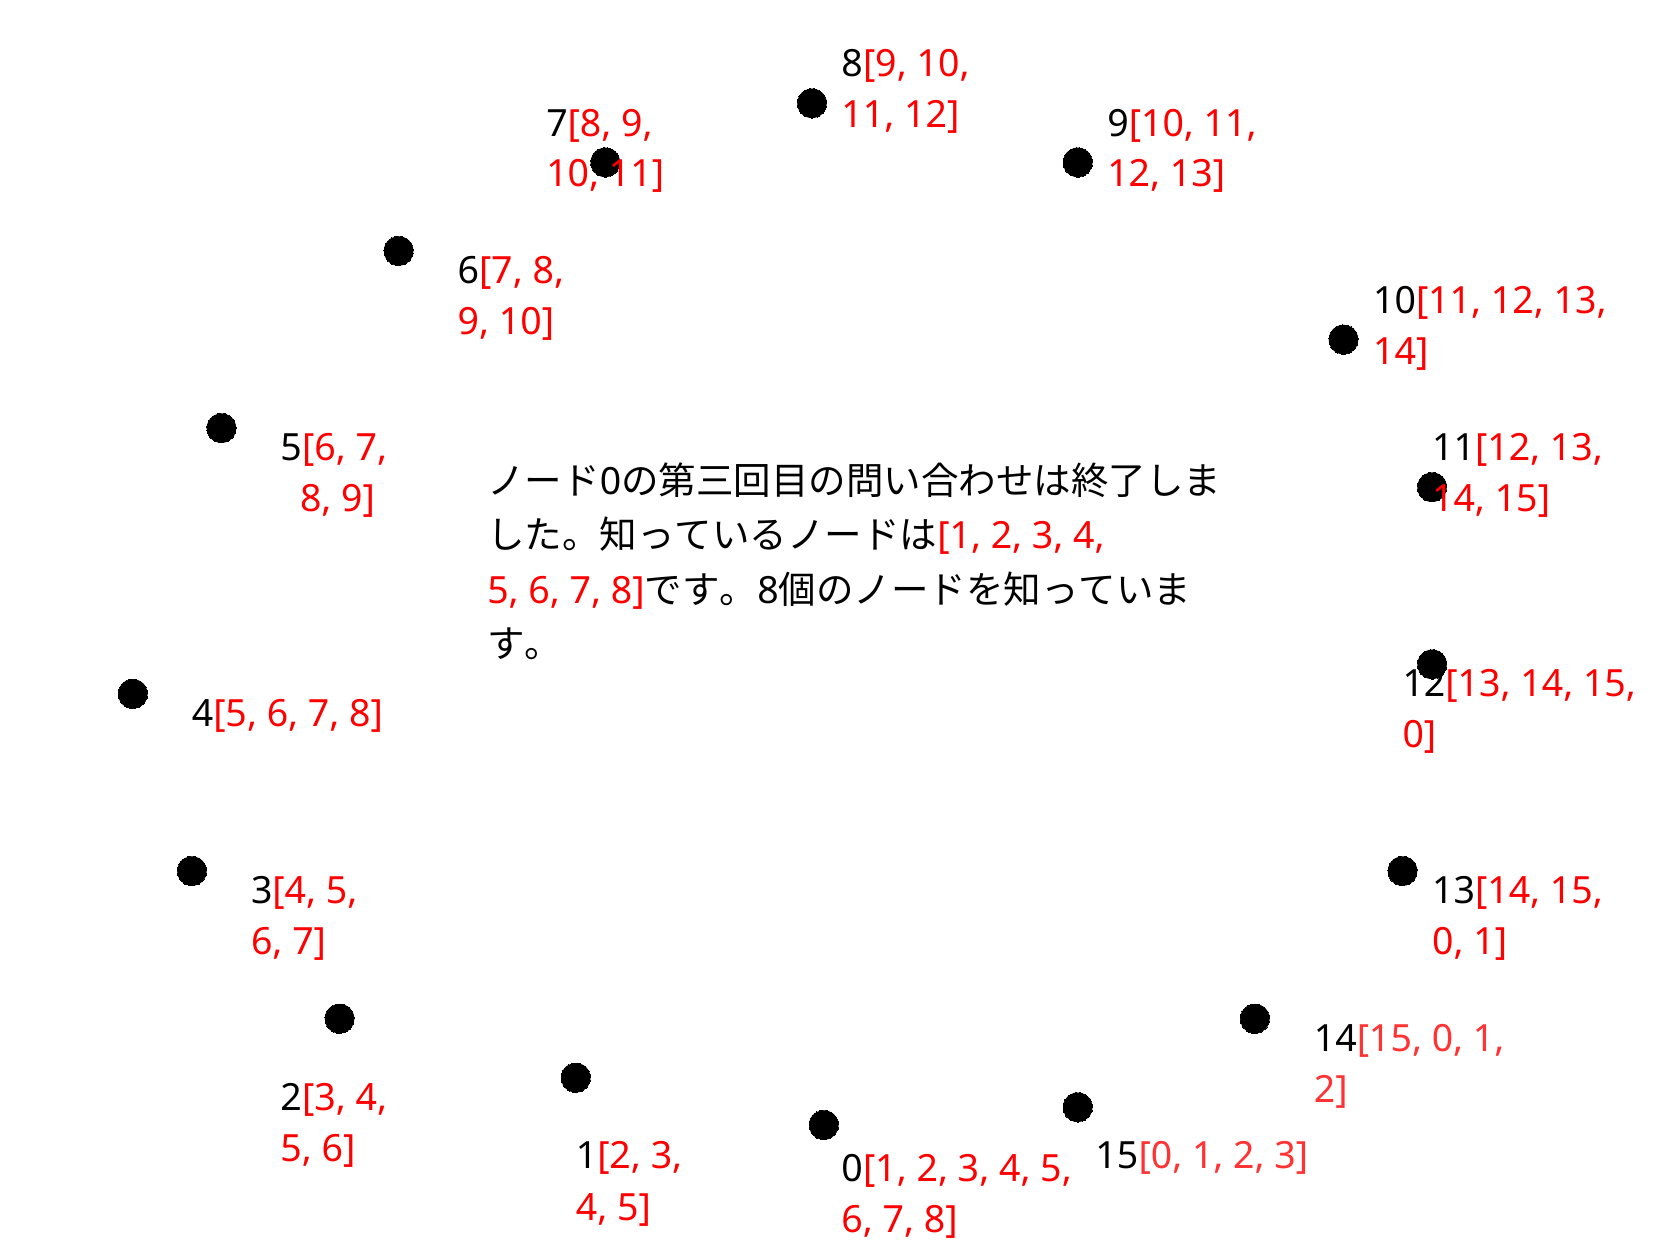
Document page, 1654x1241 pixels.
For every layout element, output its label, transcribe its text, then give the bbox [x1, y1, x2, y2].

text_box [324, 1003, 355, 1034]
text_box [383, 236, 414, 266]
text_box 1[2, 3, 4, 5] [561, 1121, 739, 1226]
text_box 12[13, 14, 15, 0] [1387, 649, 1654, 754]
text_box 14[15, 0, 1, 2] [1299, 1003, 1536, 1109]
text_box [1062, 1092, 1093, 1123]
text_box [1328, 324, 1358, 355]
text_box [206, 413, 237, 443]
text_box [1240, 1003, 1270, 1034]
text_box [118, 679, 148, 709]
text_box [1062, 147, 1092, 178]
text_box 11[12, 13, 14, 15] [1417, 413, 1654, 518]
text_box [177, 856, 207, 886]
text_box 6[7, 8, 9, 10] [442, 236, 621, 341]
text_box [1387, 856, 1417, 886]
text_box ノード0の第三回目の問い合わせは終了しました。知っているノードは[1, 2, 3, 4, 5, 6, 7, 8]です。8個のノードを知っています。 [472, 443, 1241, 638]
text_box 8[9, 10, 11, 12] [826, 28, 1004, 134]
text_box 2[3, 4, 5, 6] [265, 1062, 443, 1168]
text_box 15[0, 1, 2, 3] [1080, 1121, 1388, 1182]
text_box 13[14, 15, 0, 1] [1417, 856, 1654, 961]
text_box [809, 1110, 839, 1140]
text_box [797, 88, 826, 119]
text_box 9[10, 11, 12, 13] [1092, 88, 1300, 193]
text_box 7[8, 9, 10, 11] [531, 88, 709, 193]
text_box 0[1, 2, 3, 4, 5, 6, 7, 8] [826, 1133, 1123, 1239]
text_box [561, 1062, 591, 1093]
text_box 3[4, 5, 6, 7] [236, 856, 414, 961]
text_box 10[11, 12, 13, 14] [1358, 265, 1625, 371]
text_box 4[5, 6, 7, 8] [177, 678, 502, 739]
text_box 5[6, 7, 8, 9] [265, 412, 562, 518]
